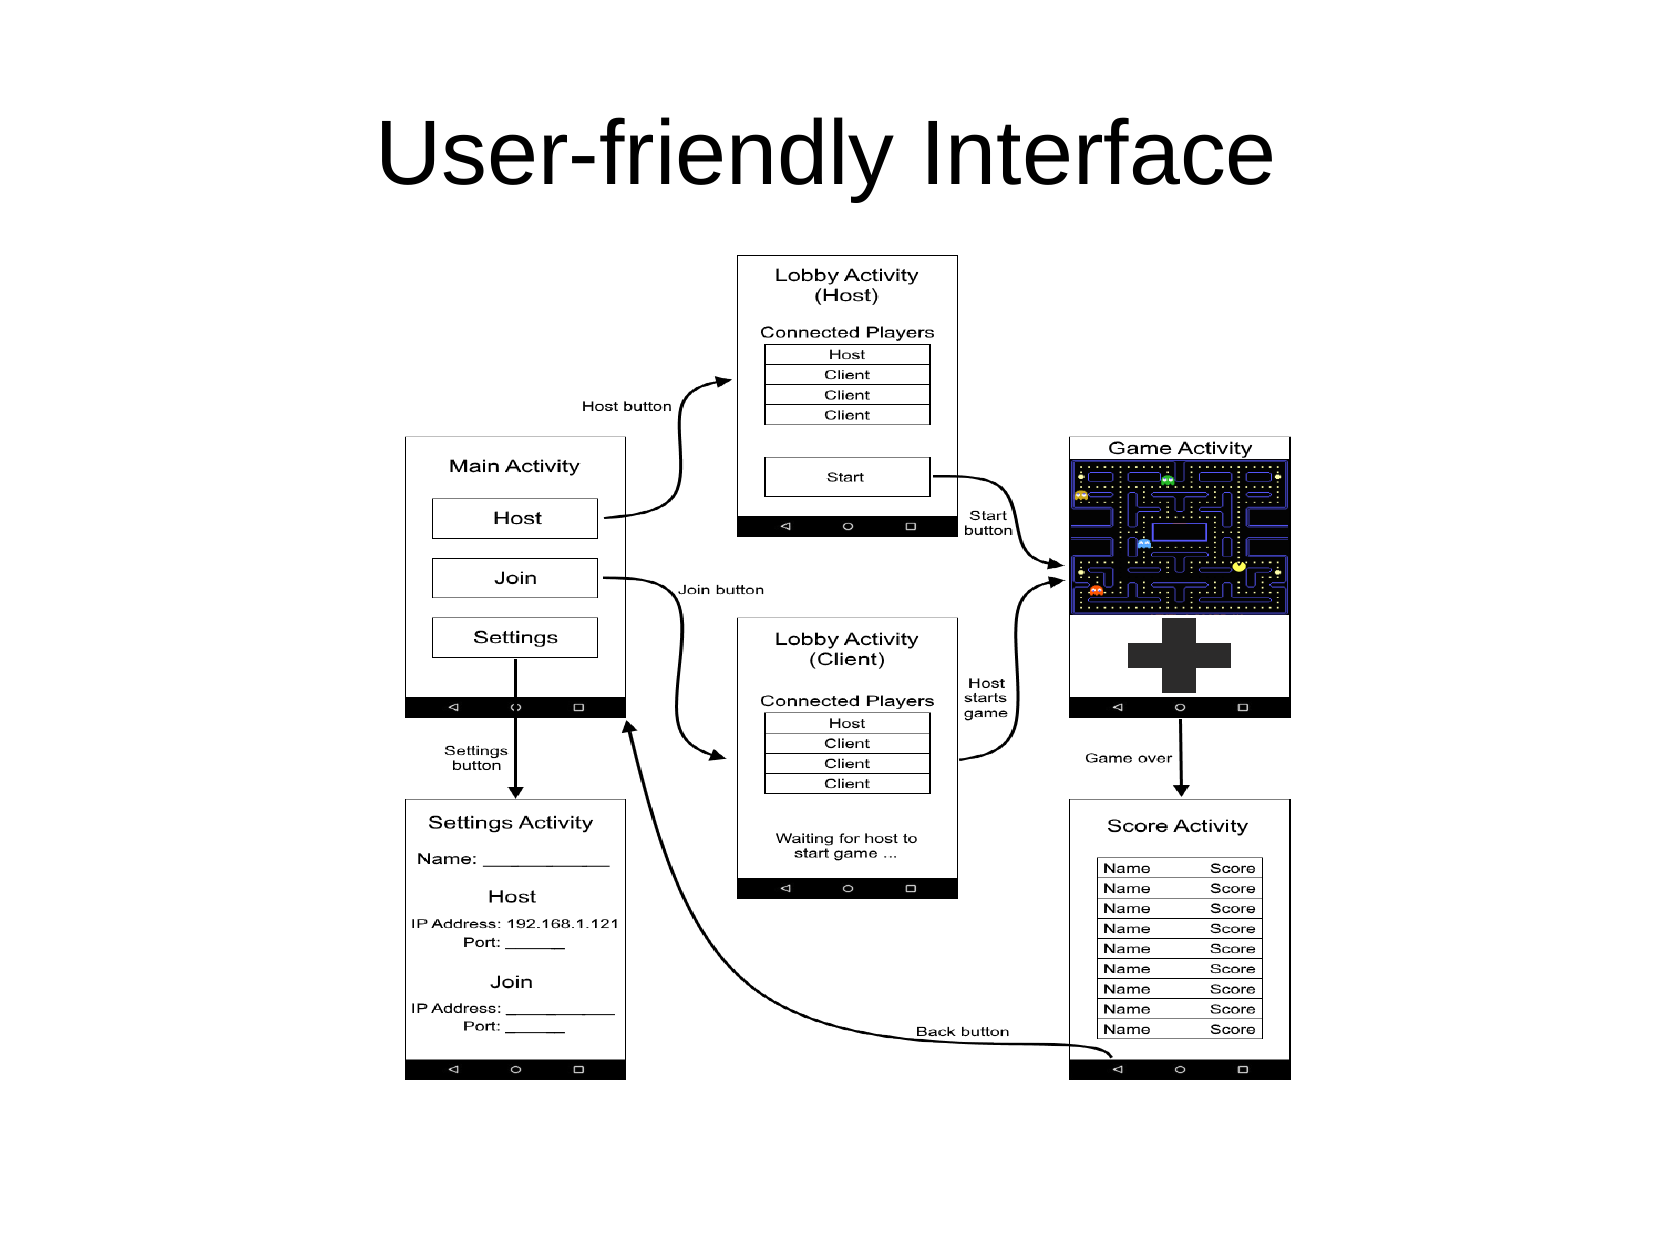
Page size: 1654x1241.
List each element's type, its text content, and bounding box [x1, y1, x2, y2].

title User-friendly Interface [82, 49, 1571, 257]
picture [405, 255, 1291, 1081]
